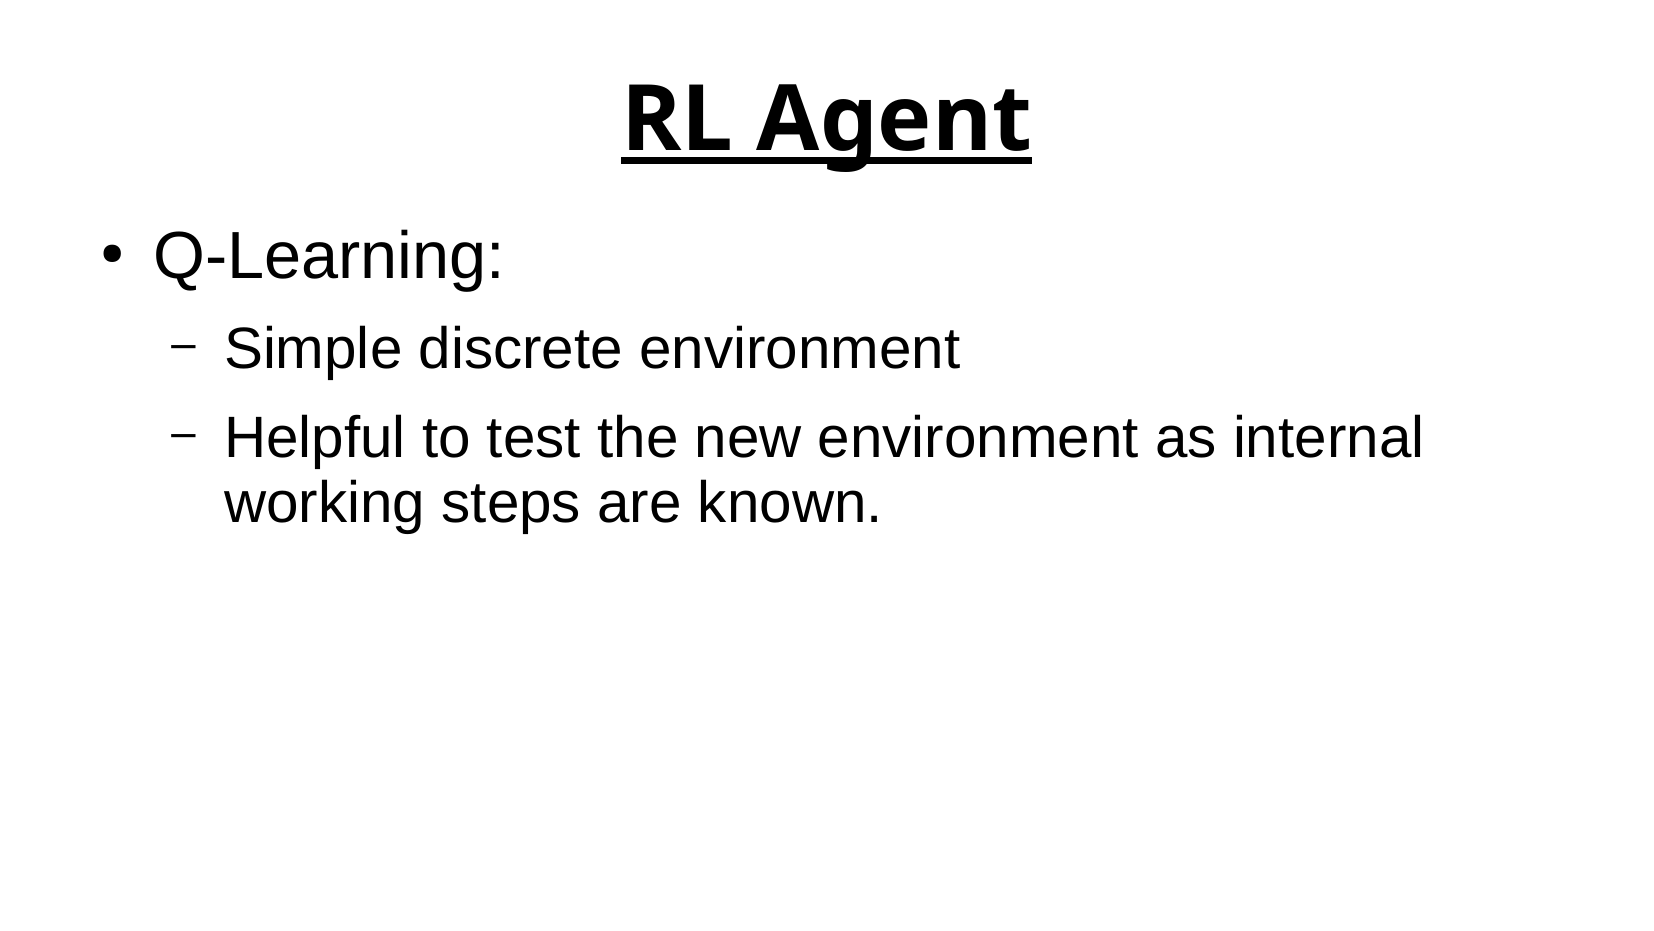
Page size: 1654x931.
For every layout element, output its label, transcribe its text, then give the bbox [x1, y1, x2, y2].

list Q-Learning: Simple discrete environment Helpful to test the new environment as internal working steps are known. [82, 217, 1571, 758]
title RL Agent [82, 37, 1571, 193]
